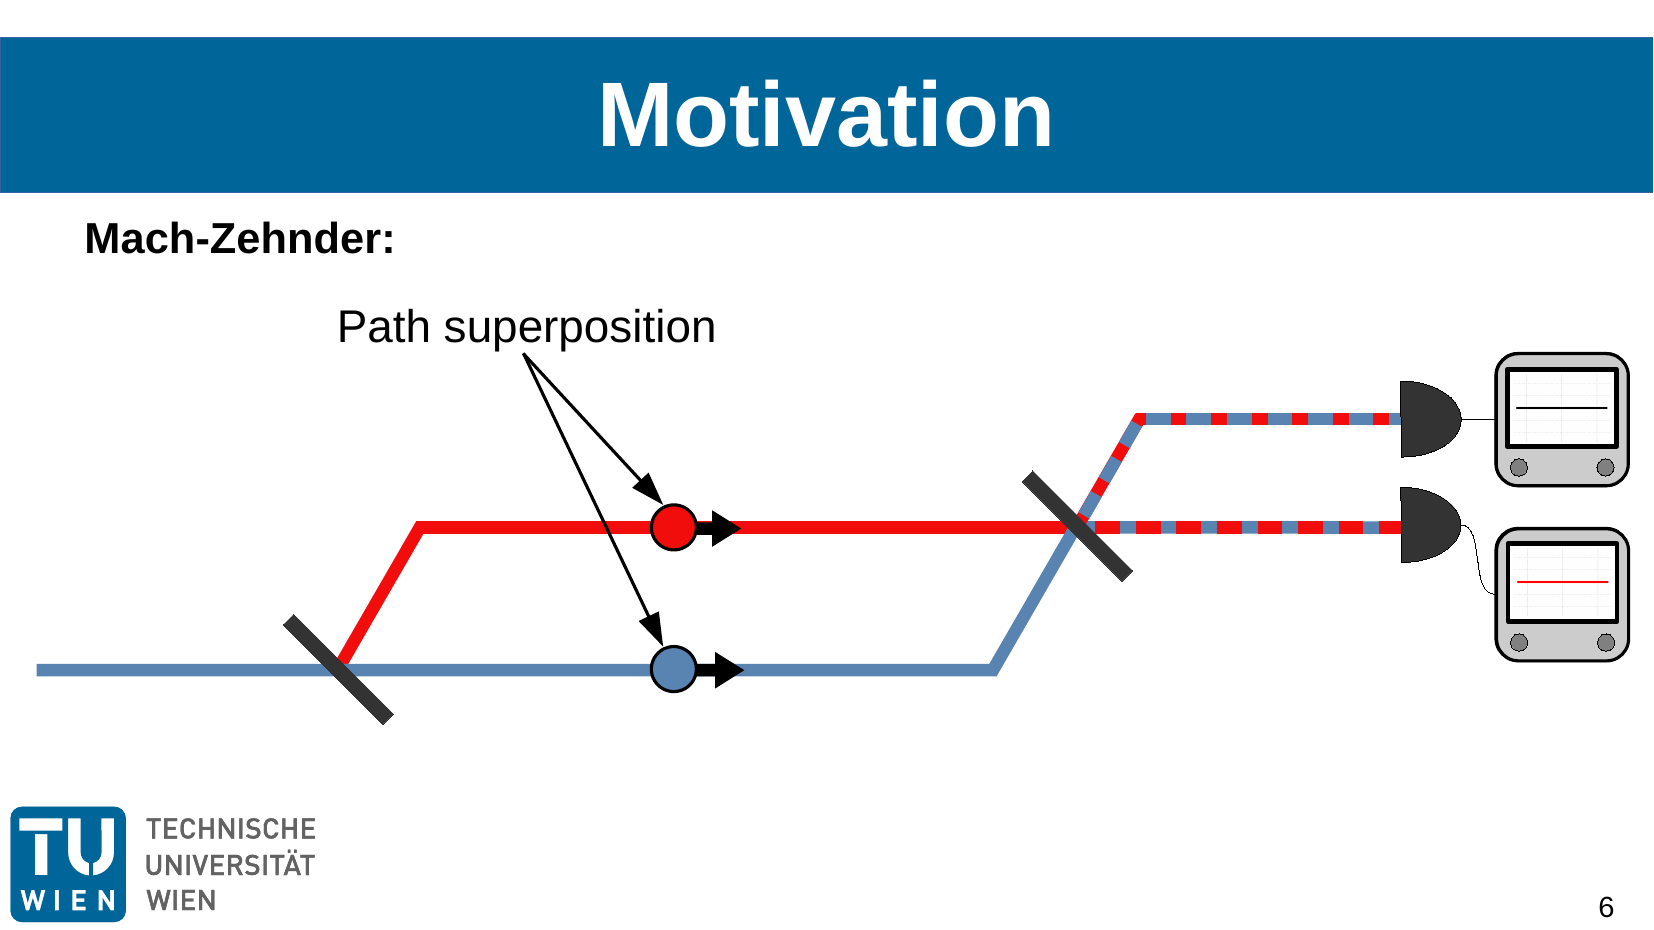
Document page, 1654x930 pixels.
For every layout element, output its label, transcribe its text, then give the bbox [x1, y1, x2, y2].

text_box [1400, 487, 1461, 563]
text_box [283, 614, 394, 725]
list Mach-Zehnder: [84, 214, 404, 293]
text_box Path superposition [322, 293, 732, 360]
title Motivation [0, 37, 1653, 193]
text_box [1495, 353, 1629, 486]
text_box [1400, 381, 1462, 458]
text_box [651, 646, 697, 692]
picture [1509, 371, 1614, 445]
text_box [651, 504, 697, 550]
text_box [1495, 528, 1629, 661]
picture [1510, 546, 1615, 619]
text_box [1022, 470, 1133, 582]
